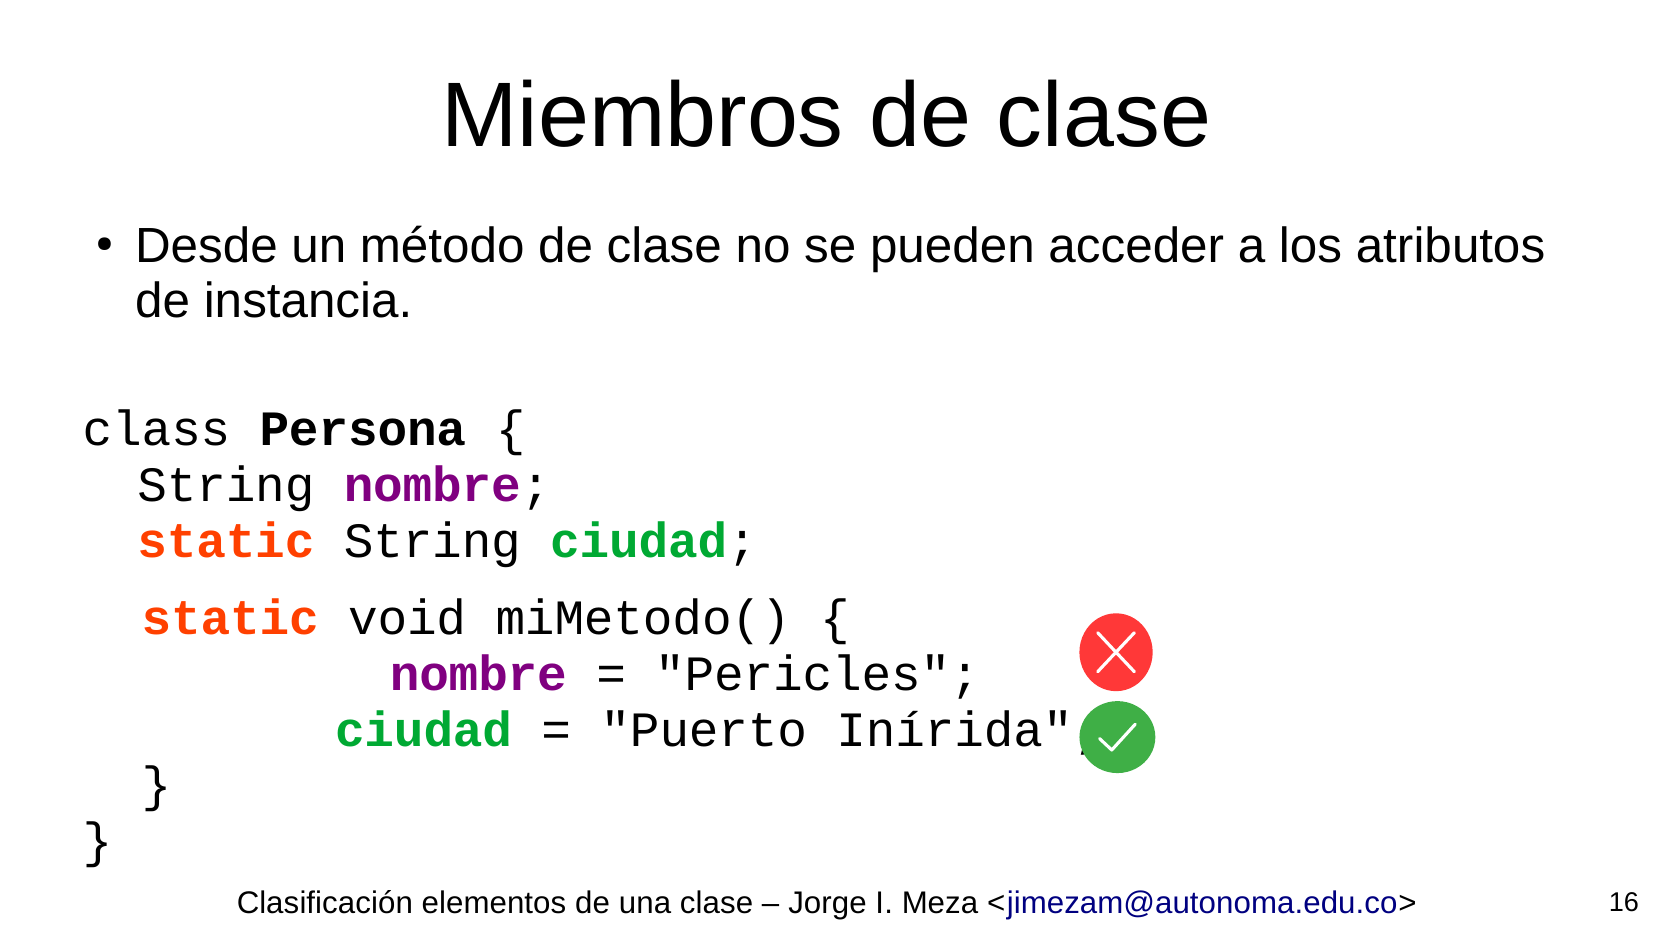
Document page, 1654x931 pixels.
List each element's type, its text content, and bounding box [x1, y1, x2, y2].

list Desde un método de clase no se pueden acceder a los atributos de instancia. class Persona { String nombre; static String ciudad; static void miMetodo() { nombre = "Pericles"; ciudad = "Puerto Inírida"; } } [82, 217, 1571, 879]
title Miembros de clase [82, 37, 1571, 193]
text_box [1080, 614, 1152, 691]
text_box [1080, 701, 1155, 773]
